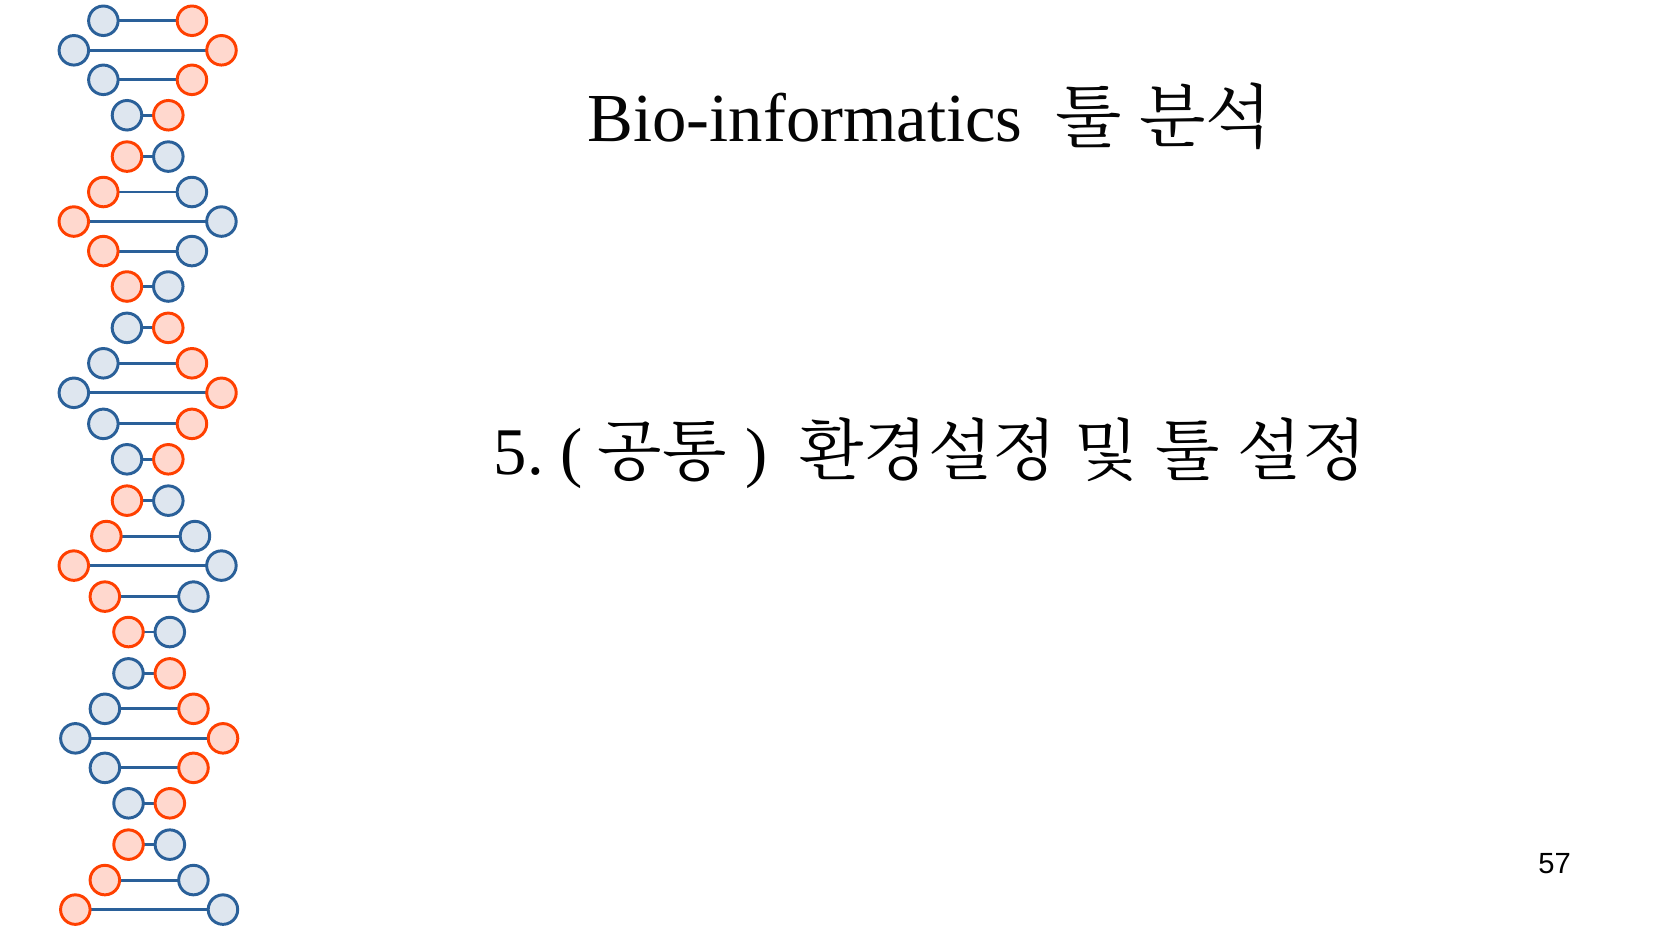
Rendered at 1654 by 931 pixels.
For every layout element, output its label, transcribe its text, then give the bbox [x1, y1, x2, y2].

title Bio-informatics 툴 분석 [265, 35, 1595, 189]
subtitle 5. (공통) 환경설정 및 툴 설정 [265, 224, 1595, 764]
